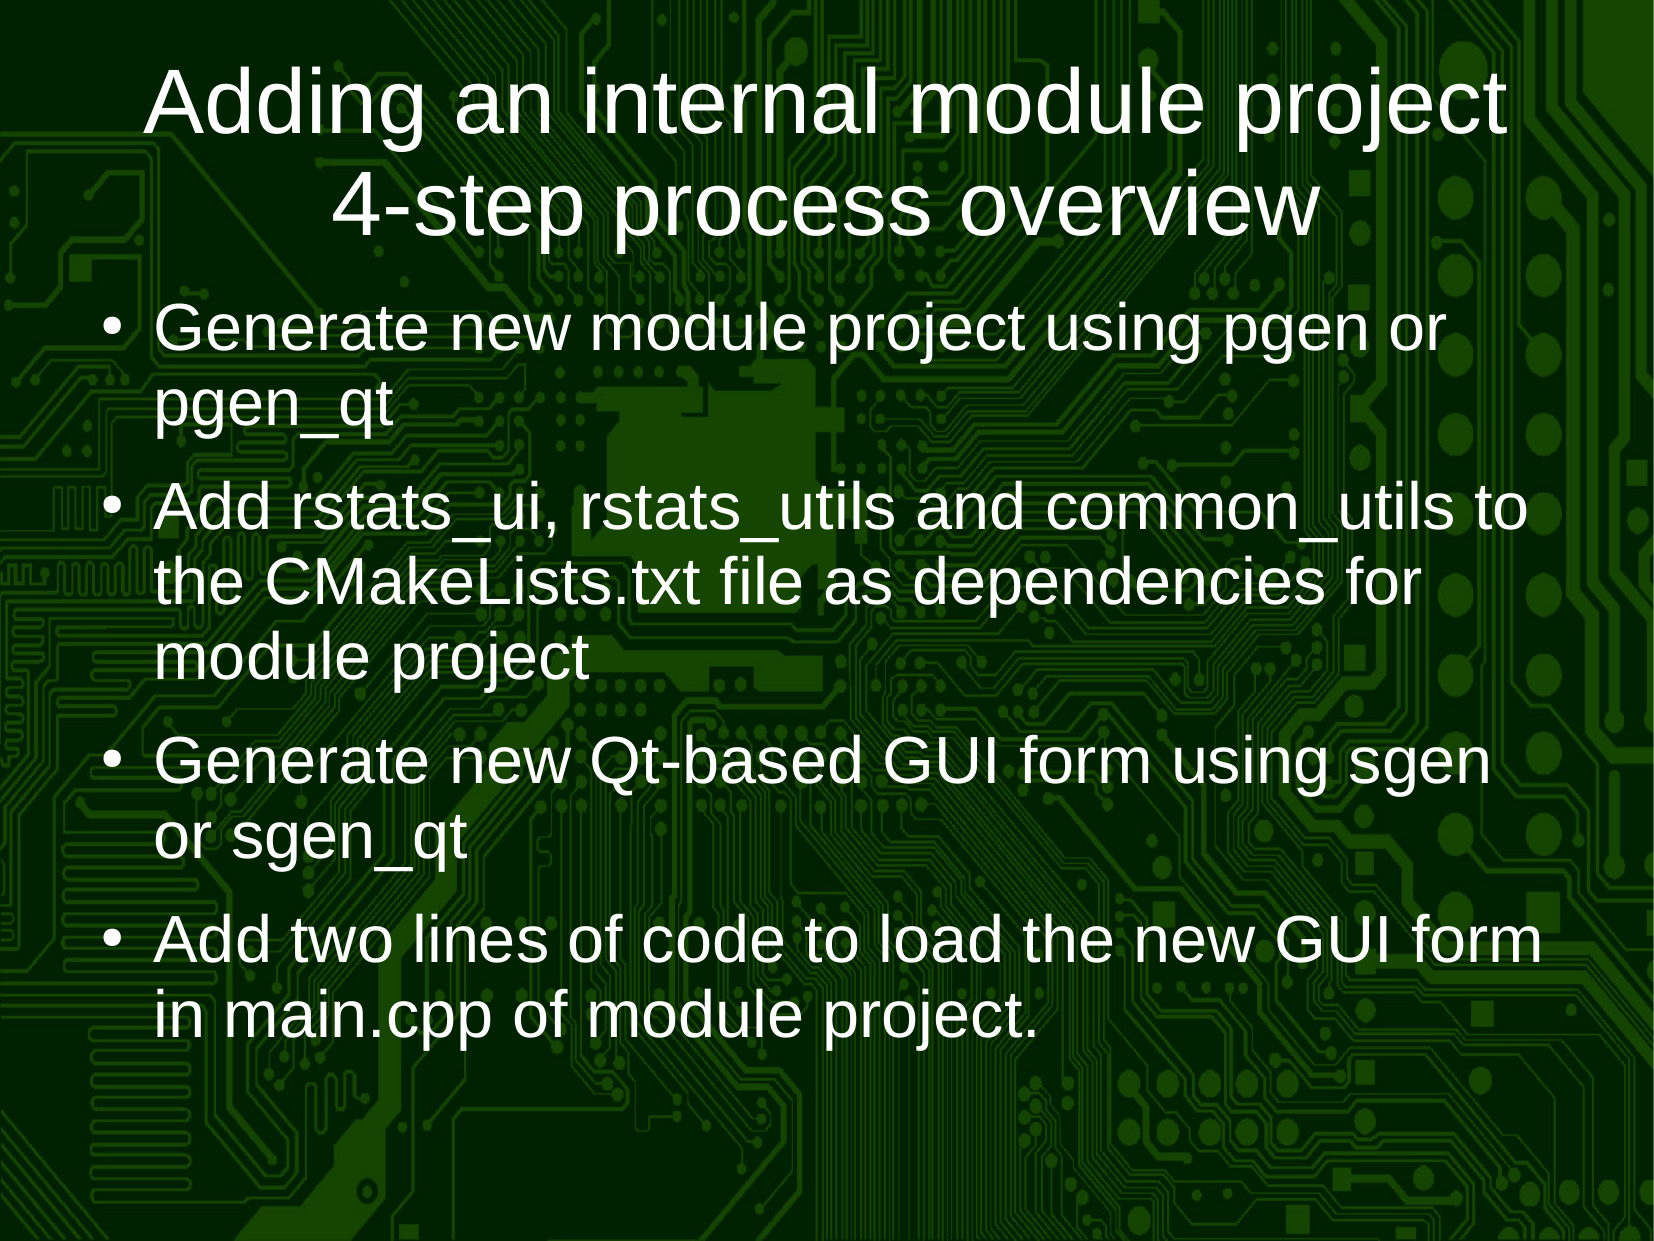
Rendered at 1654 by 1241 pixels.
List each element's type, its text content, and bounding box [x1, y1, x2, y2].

picture [0, 0, 1654, 1241]
list Generate new module project using pgen or pgen_qt Add rstats_ui, rstats_utils and common_utils to the CMakeLists.txt file as dependencies for module project Generate new Qt-based GUI form using sgen or sgen_qt Add two lines of code to load the new GUI form in main.cpp of module project. [82, 290, 1571, 1141]
title Adding an internal module project 4-step process overview [82, 49, 1571, 257]
